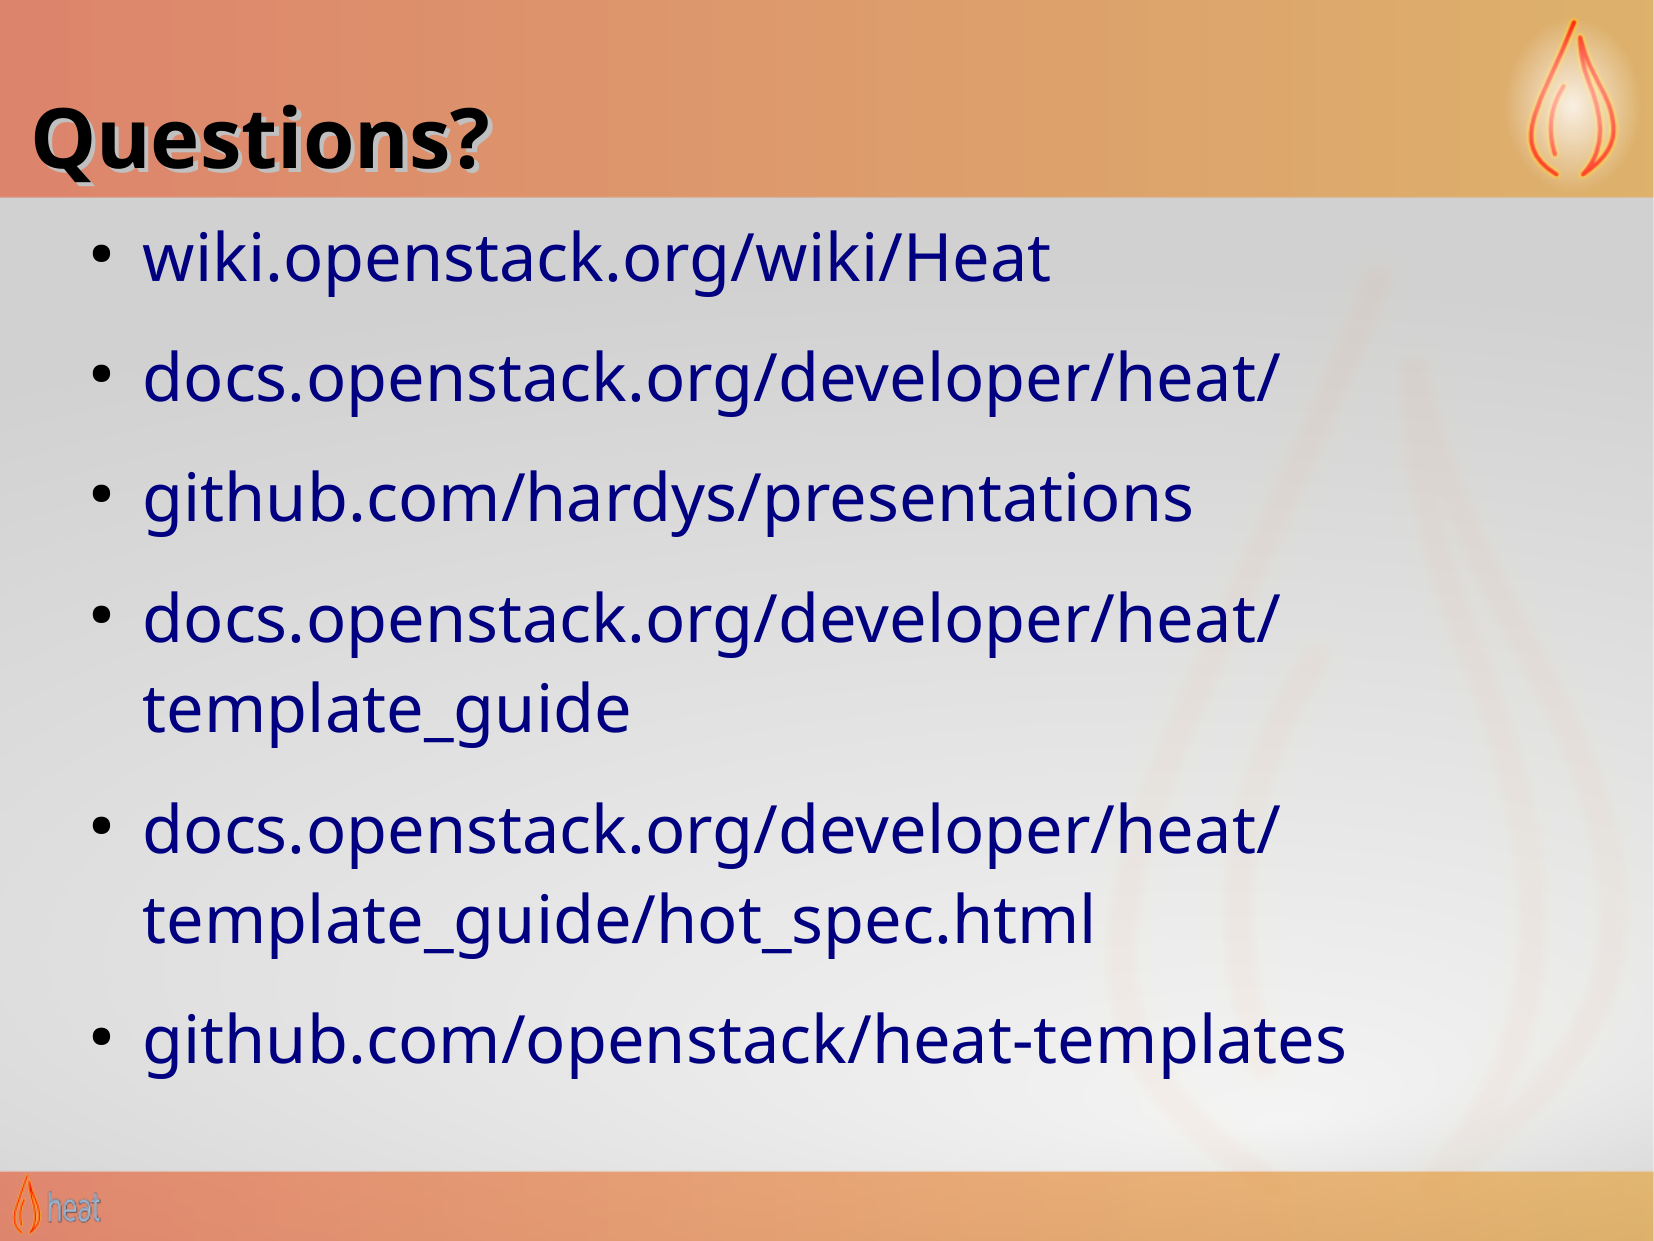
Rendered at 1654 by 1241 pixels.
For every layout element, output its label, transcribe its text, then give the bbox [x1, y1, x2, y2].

list wiki.openstack.org/wiki/Heat docs.openstack.org/developer/heat/ github.com/hardys/presentations docs.openstack.org/developer/heat/template_guide docs.openstack.org/developer/heat/template_guide/hot_spec.html github.com/openstack/heat-templates [71, 210, 1561, 1166]
picture [0, 0, 1654, 1241]
title Questions? [30, 23, 1606, 249]
